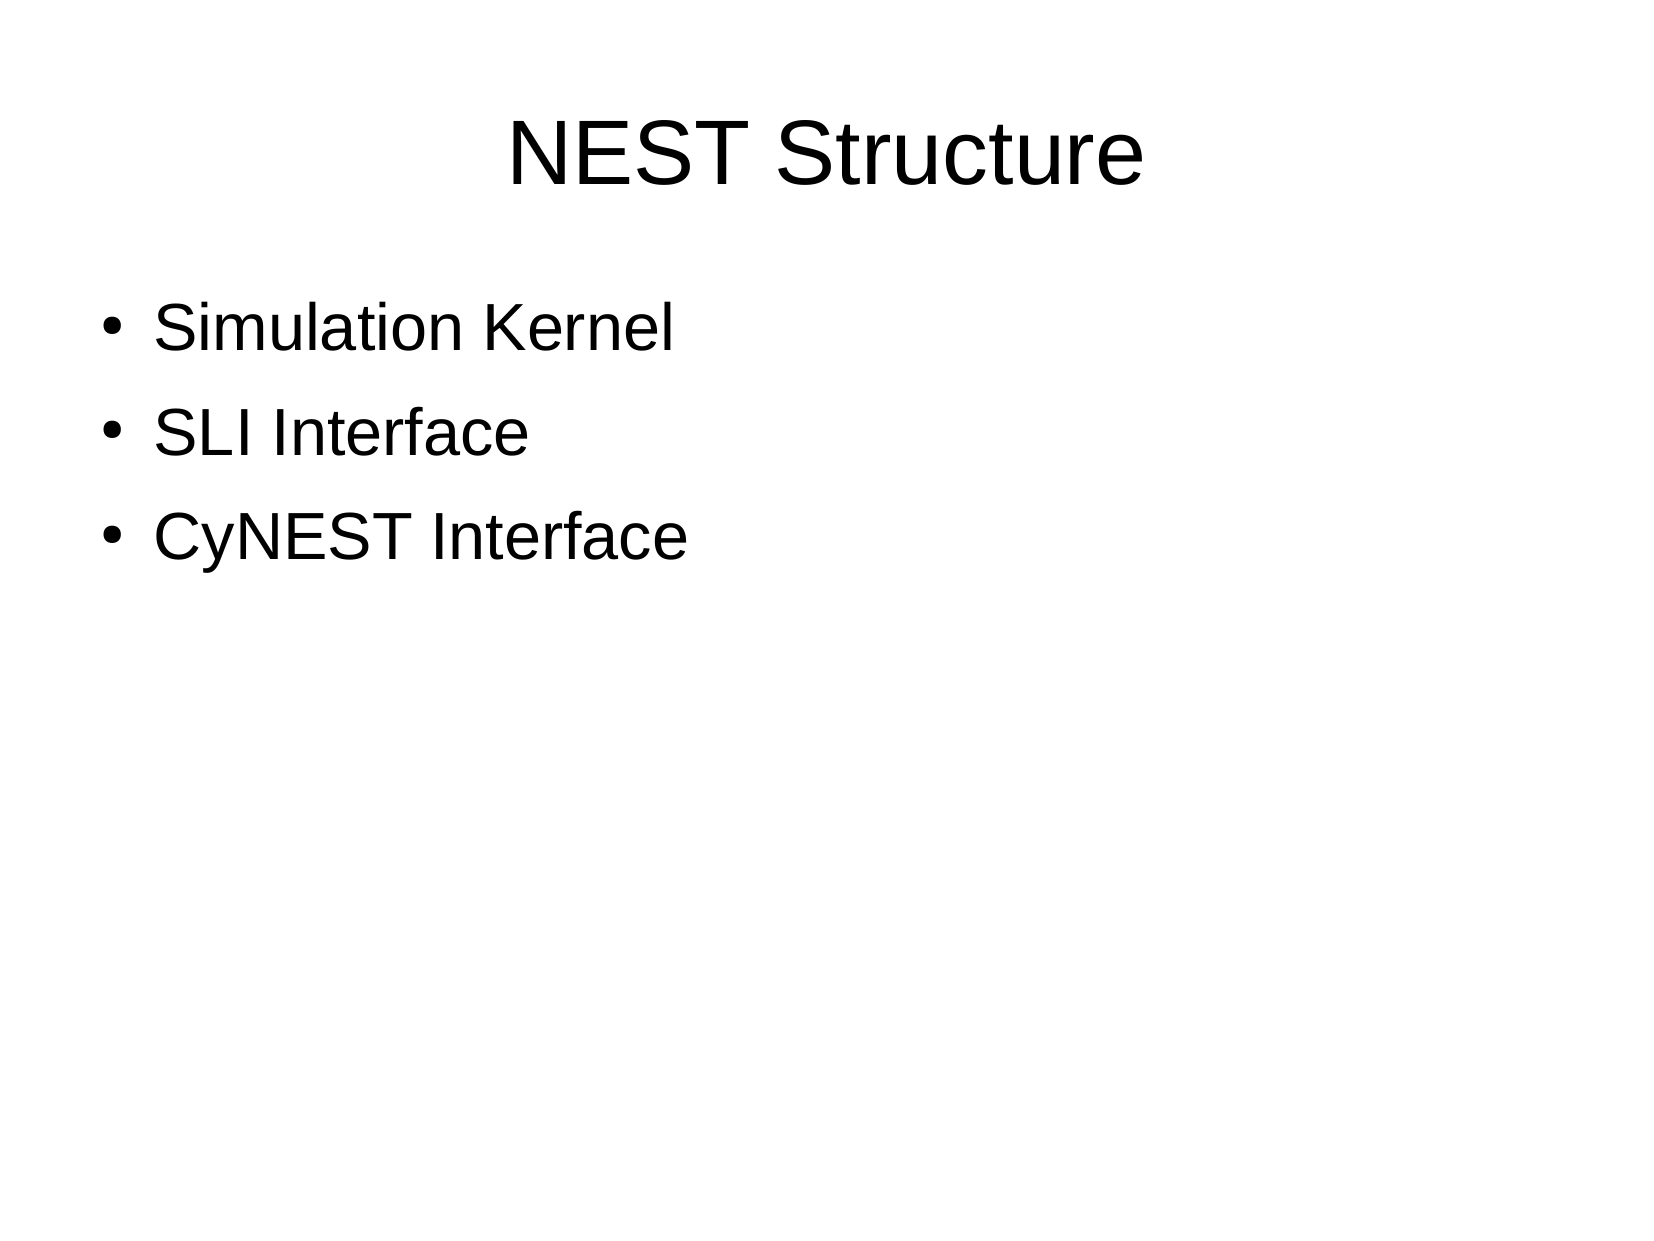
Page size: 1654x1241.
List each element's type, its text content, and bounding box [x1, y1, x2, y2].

title NEST Structure [82, 49, 1571, 257]
list Simulation Kernel SLI Interface CyNEST Interface [82, 290, 1538, 1010]
